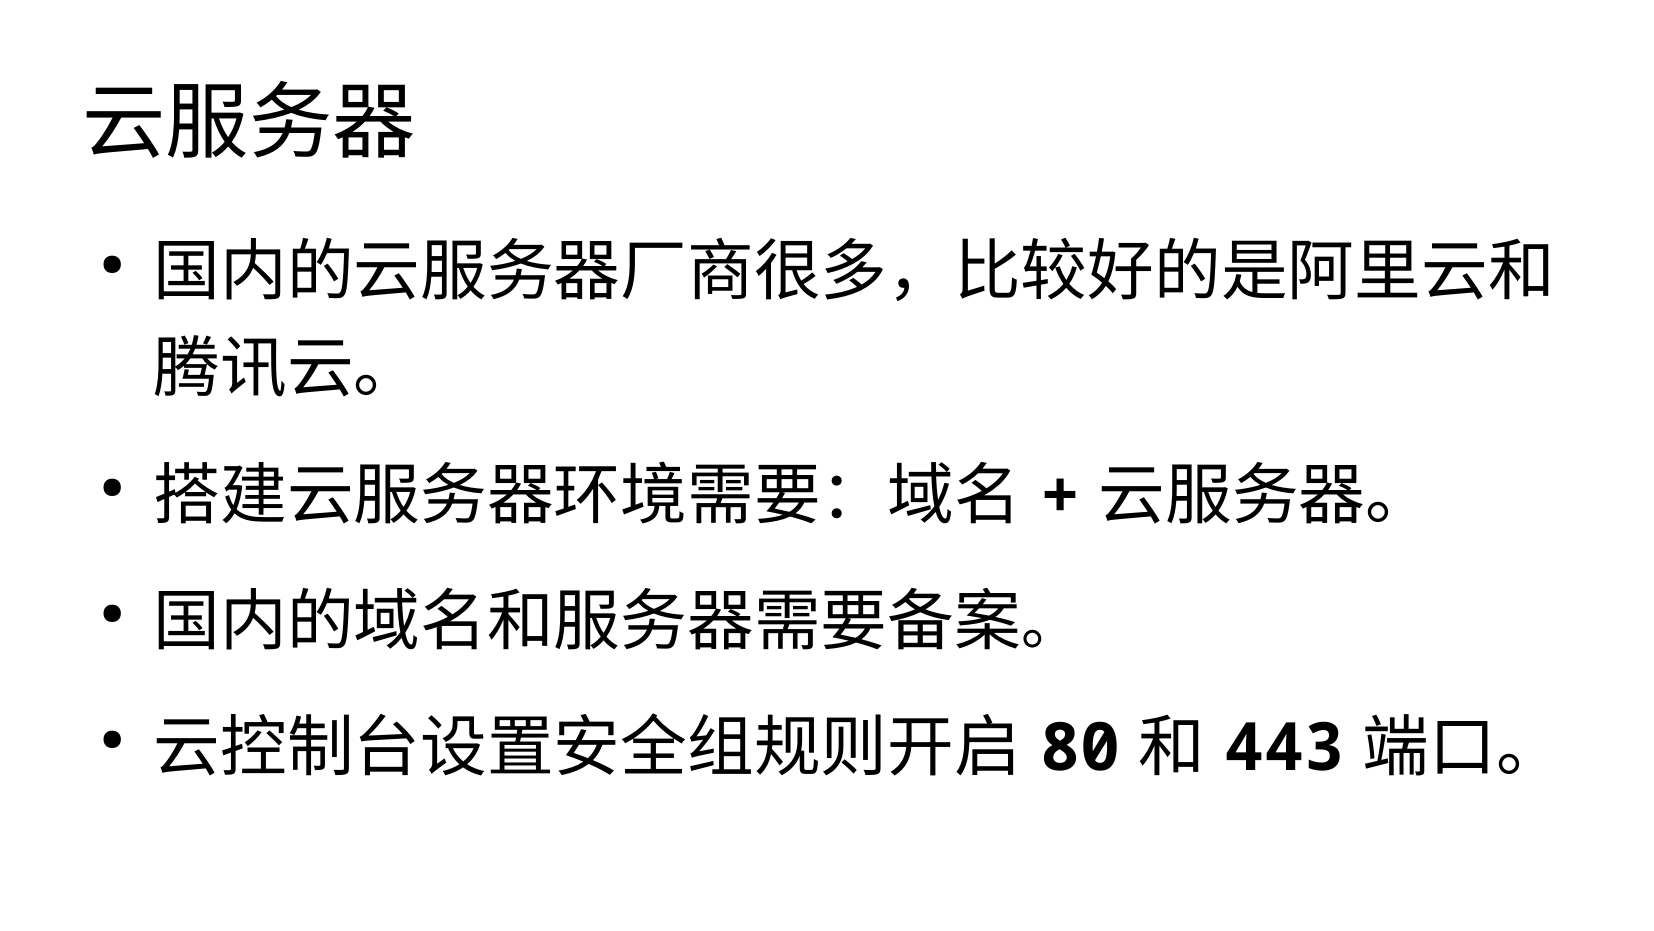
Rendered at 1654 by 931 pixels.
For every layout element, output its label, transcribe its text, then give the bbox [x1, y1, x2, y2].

title 云服务器 [82, 37, 1571, 193]
list 国内的云服务器厂商很多，比较好的是阿里云和腾讯云。 搭建云服务器环境需要：域名+云服务器。 国内的域名和服务器需要备案。 云控制台设置安全组规则开启80和443端口。 [82, 217, 1571, 848]
